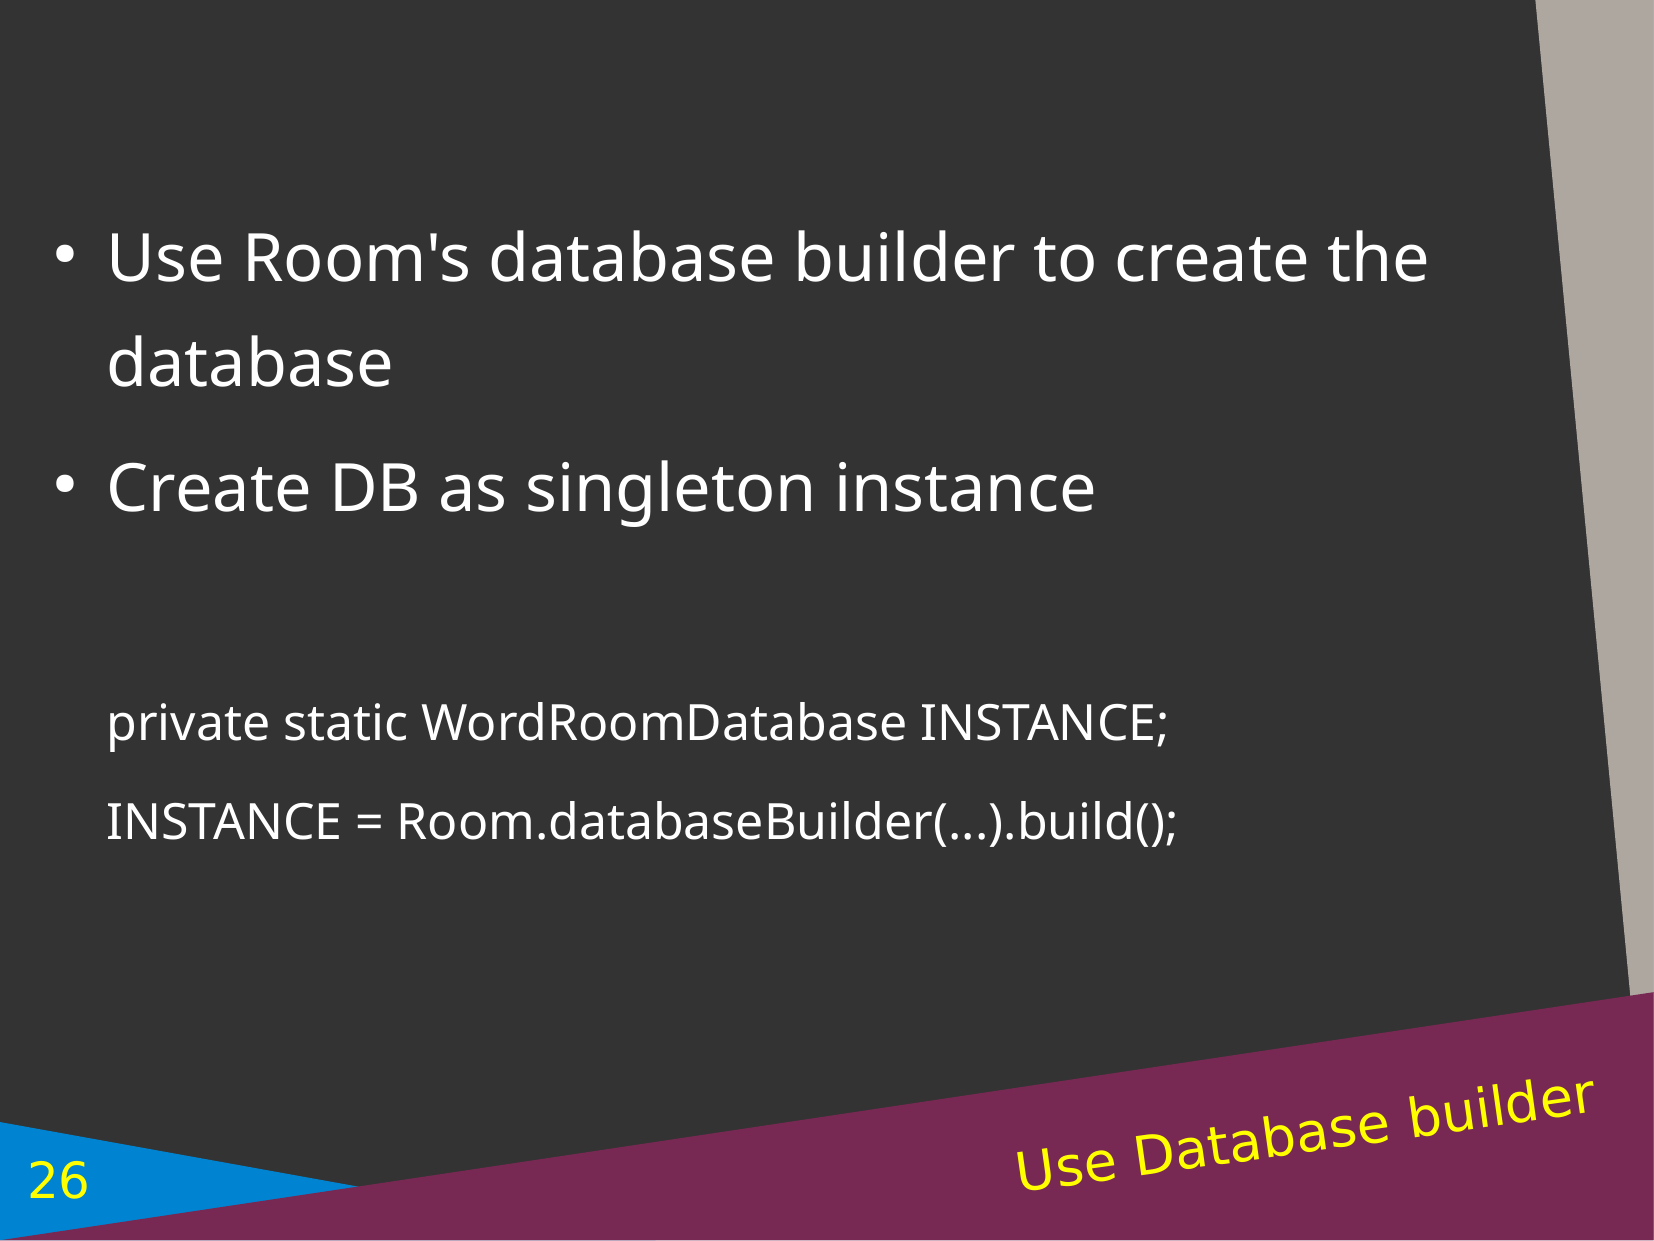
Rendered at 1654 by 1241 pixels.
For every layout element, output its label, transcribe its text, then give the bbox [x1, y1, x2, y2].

title Use Database builder [956, 995, 1654, 1241]
list Use Room's database builder to create the database Create DB as singleton instance private static WordRoomDatabase INSTANCE; INSTANCE = Room.databaseBuilder(...).build(); [35, 59, 1524, 993]
